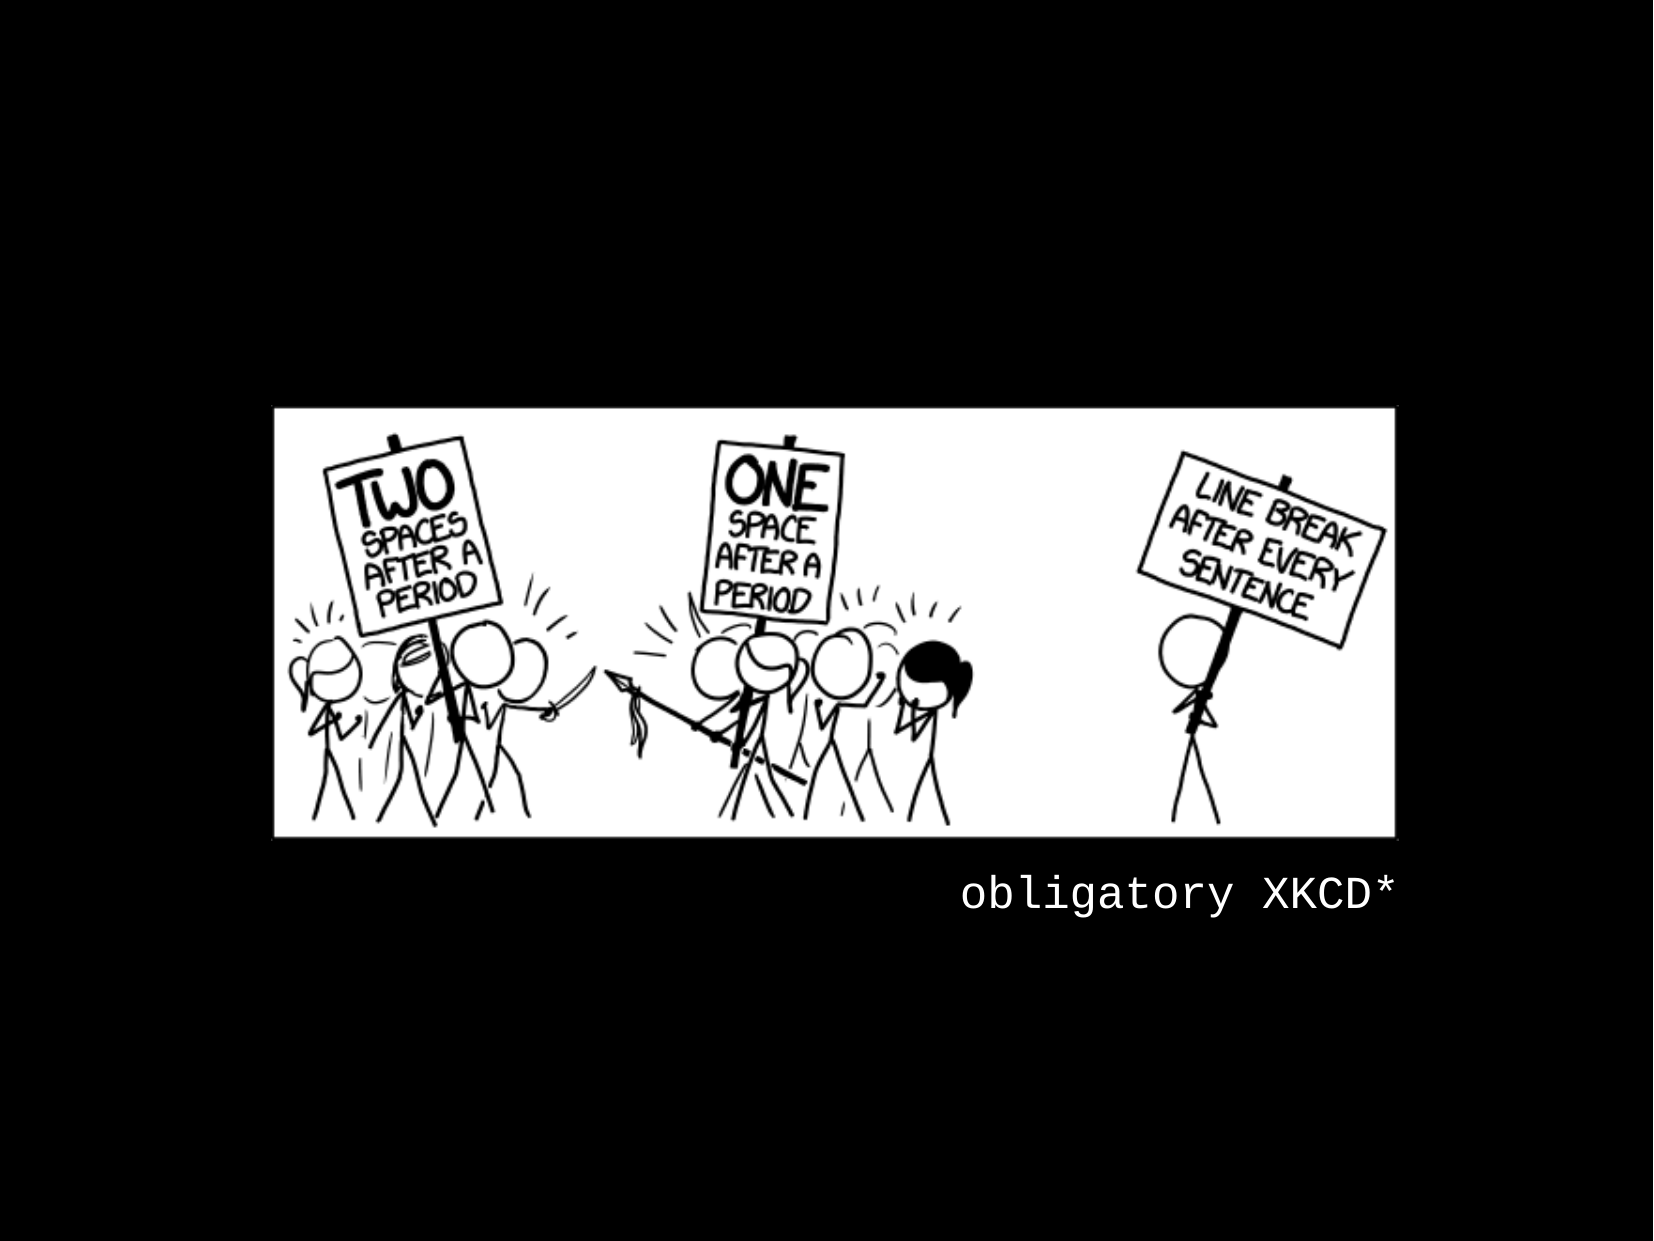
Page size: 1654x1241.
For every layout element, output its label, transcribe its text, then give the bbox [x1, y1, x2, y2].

picture [271, 405, 1399, 841]
text_box obligatory XKCD* [945, 863, 1471, 931]
